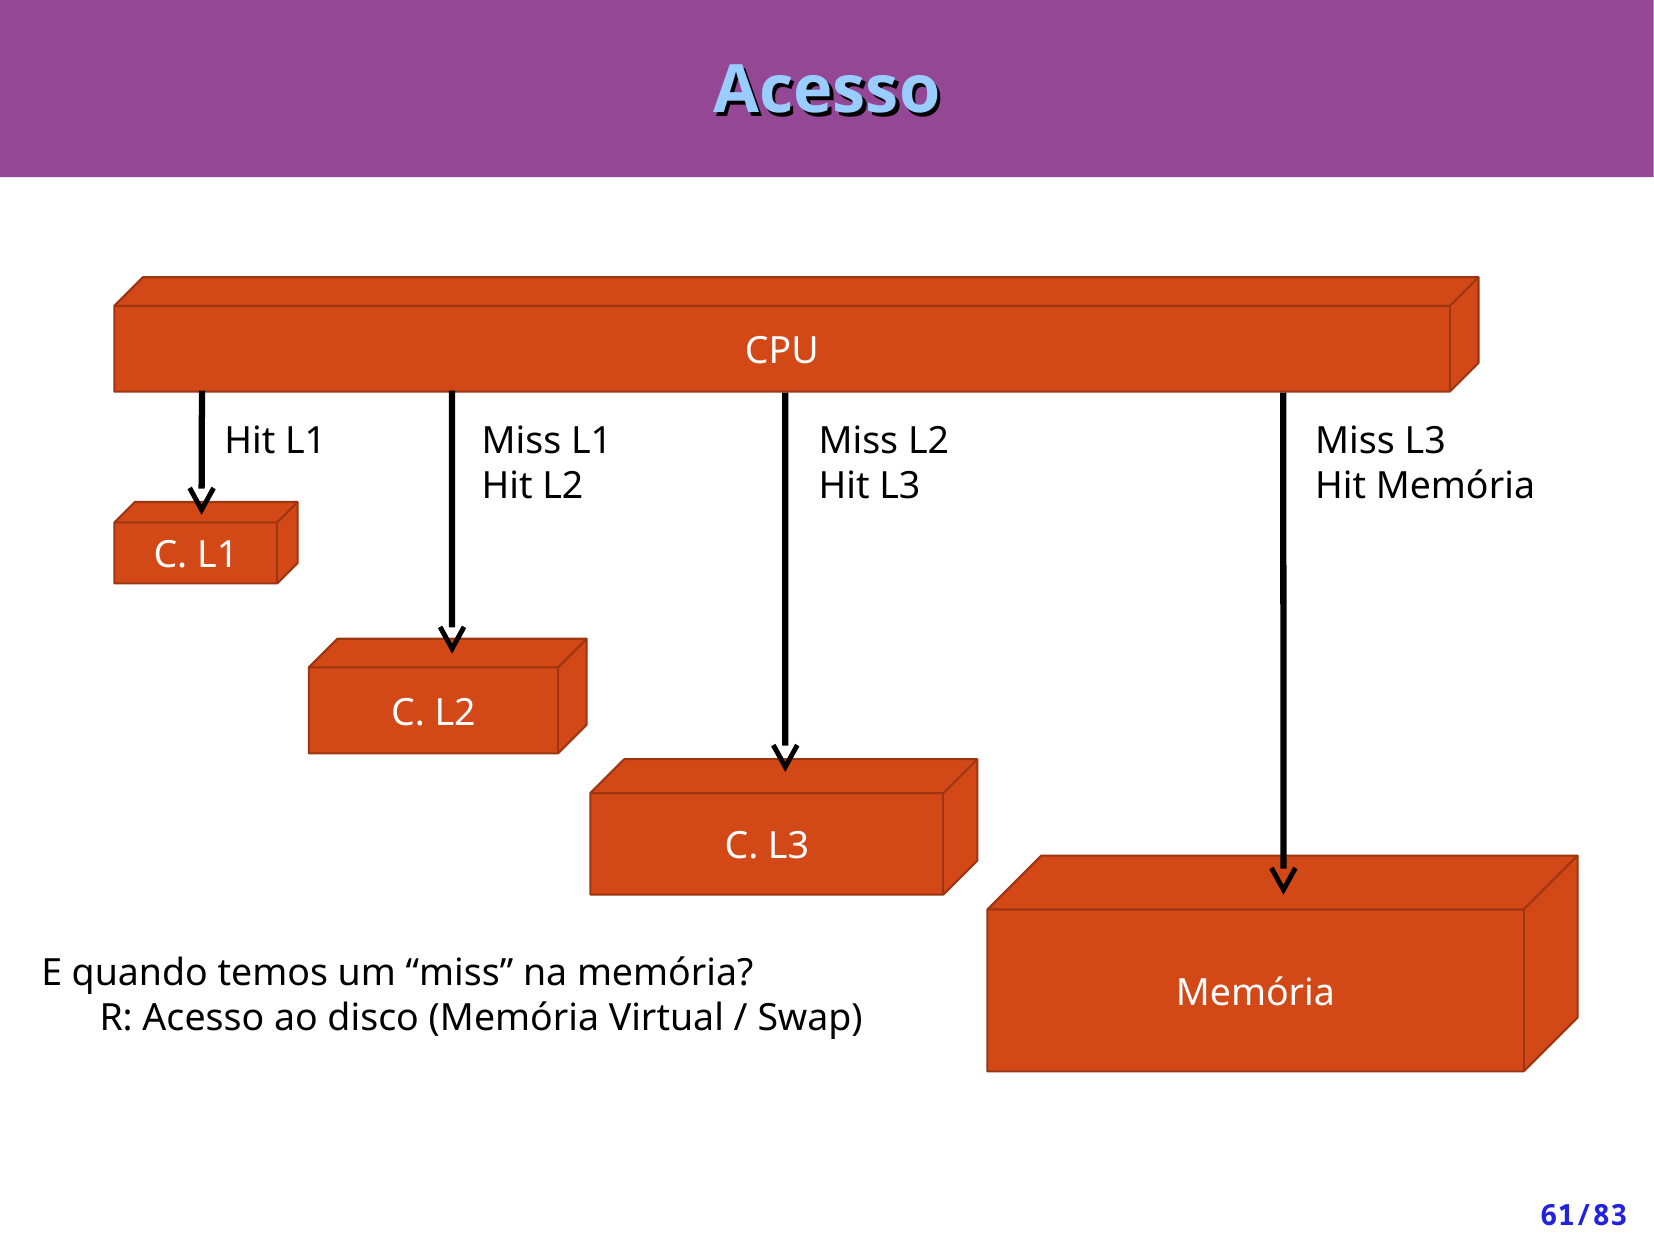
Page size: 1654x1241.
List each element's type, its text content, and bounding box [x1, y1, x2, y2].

text_box Hit L1 [209, 409, 342, 469]
text_box C. L1 [114, 502, 298, 584]
text_box C. L2 [308, 638, 587, 754]
text_box Memória [987, 855, 1578, 1072]
text_box Miss L1 Hit L2 [466, 409, 628, 514]
text_box CPU [114, 277, 1479, 392]
title Acesso [82, 0, 1571, 176]
text_box E quando temos um “miss” na memória? R: Acesso ao disco (Memória Virtual / Swap) [26, 941, 980, 1046]
text_box Miss L2 Hit L3 [803, 409, 965, 514]
text_box C. L3 [590, 759, 978, 895]
text_box Miss L3 Hit Memória [1300, 409, 1551, 514]
